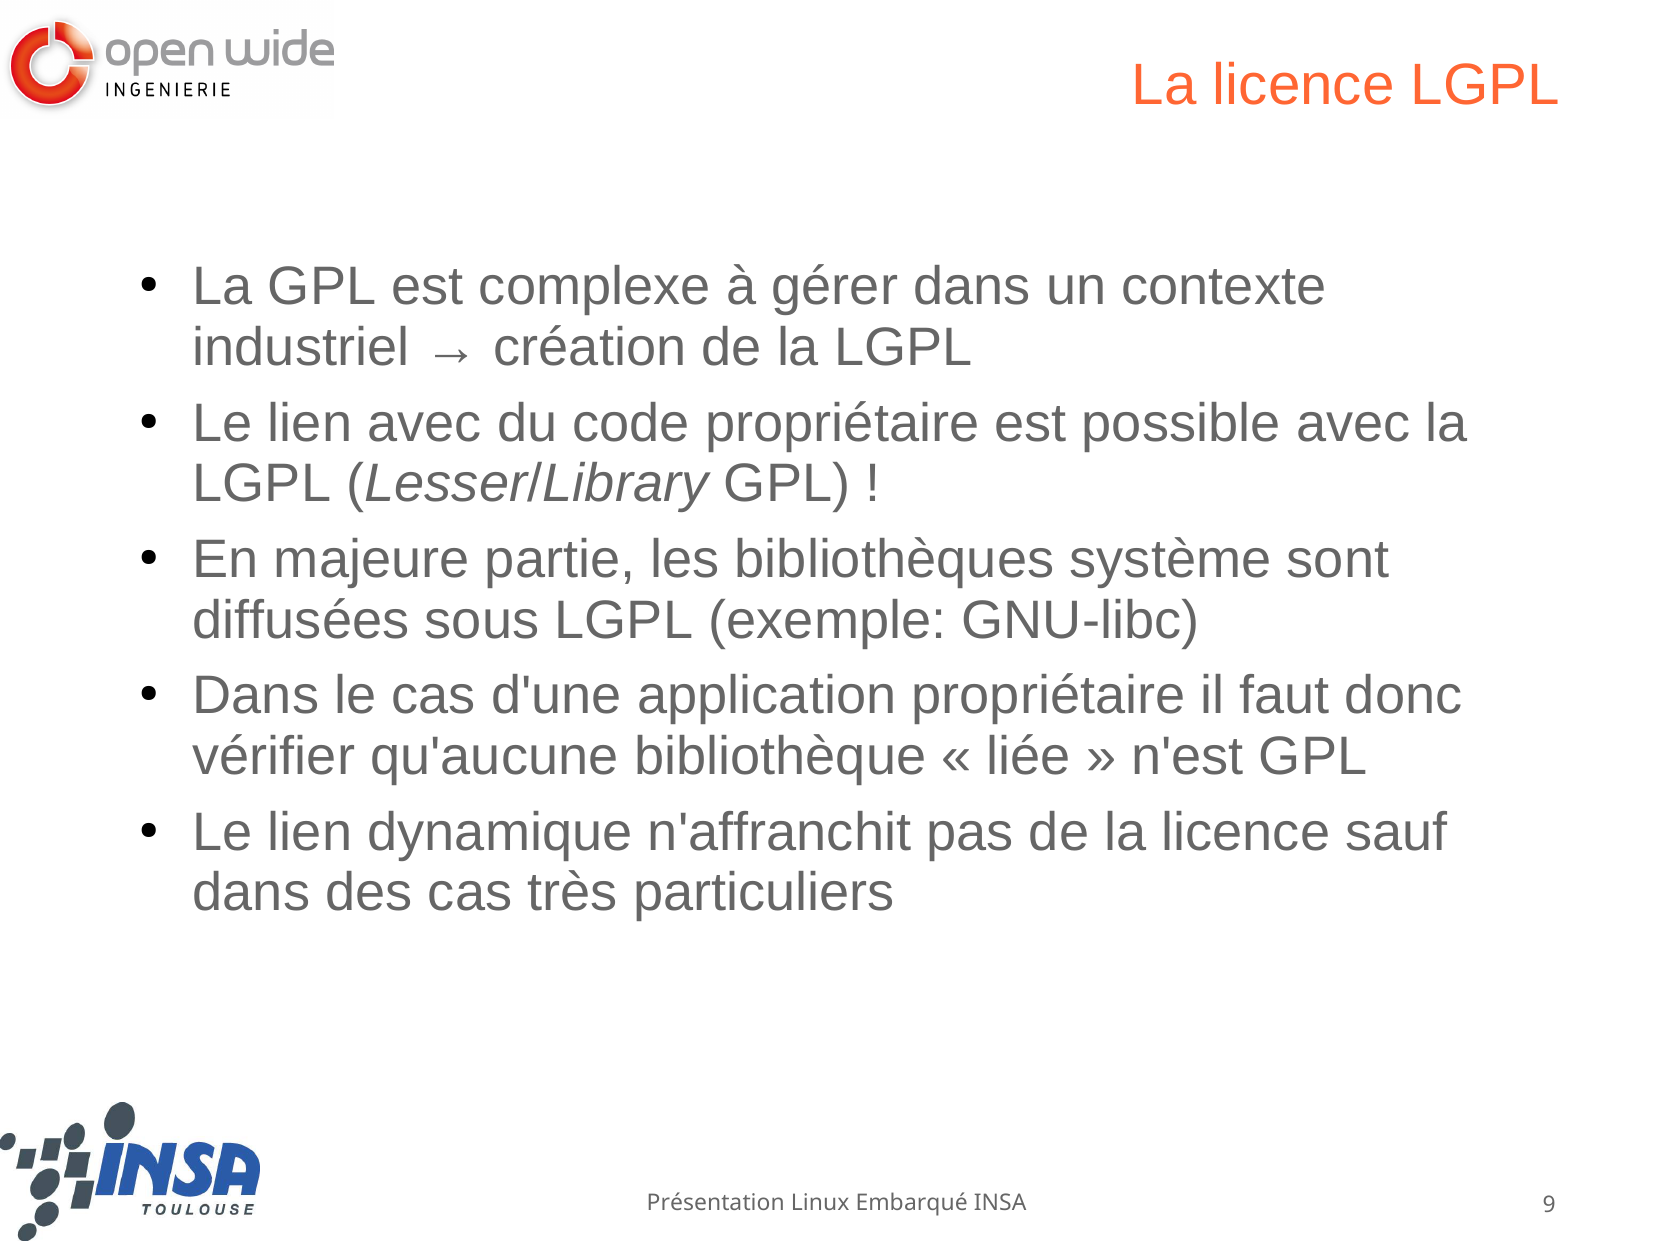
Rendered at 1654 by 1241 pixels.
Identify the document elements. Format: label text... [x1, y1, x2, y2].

list La GPL est complexe à gérer dans un contexte industriel → création de la LGPL Le lien avec du code propriétaire est possible avec la LGPL (Lesser/Library GPL) ! En majeure partie, les bibliothèques système sont diffusées sous LGPL (exemple: GNU-libc) Dans le cas d'une application propriétaire il faut donc vérifier qu'aucune bibliothèque « liée » n'est GPL Le lien dynamique n'affranchit pas de la licence sauf dans des cas très particuliers [121, 255, 1534, 1127]
title La licence LGPL [602, 12, 1561, 157]
picture [0, 1102, 260, 1241]
picture [0, 0, 334, 119]
